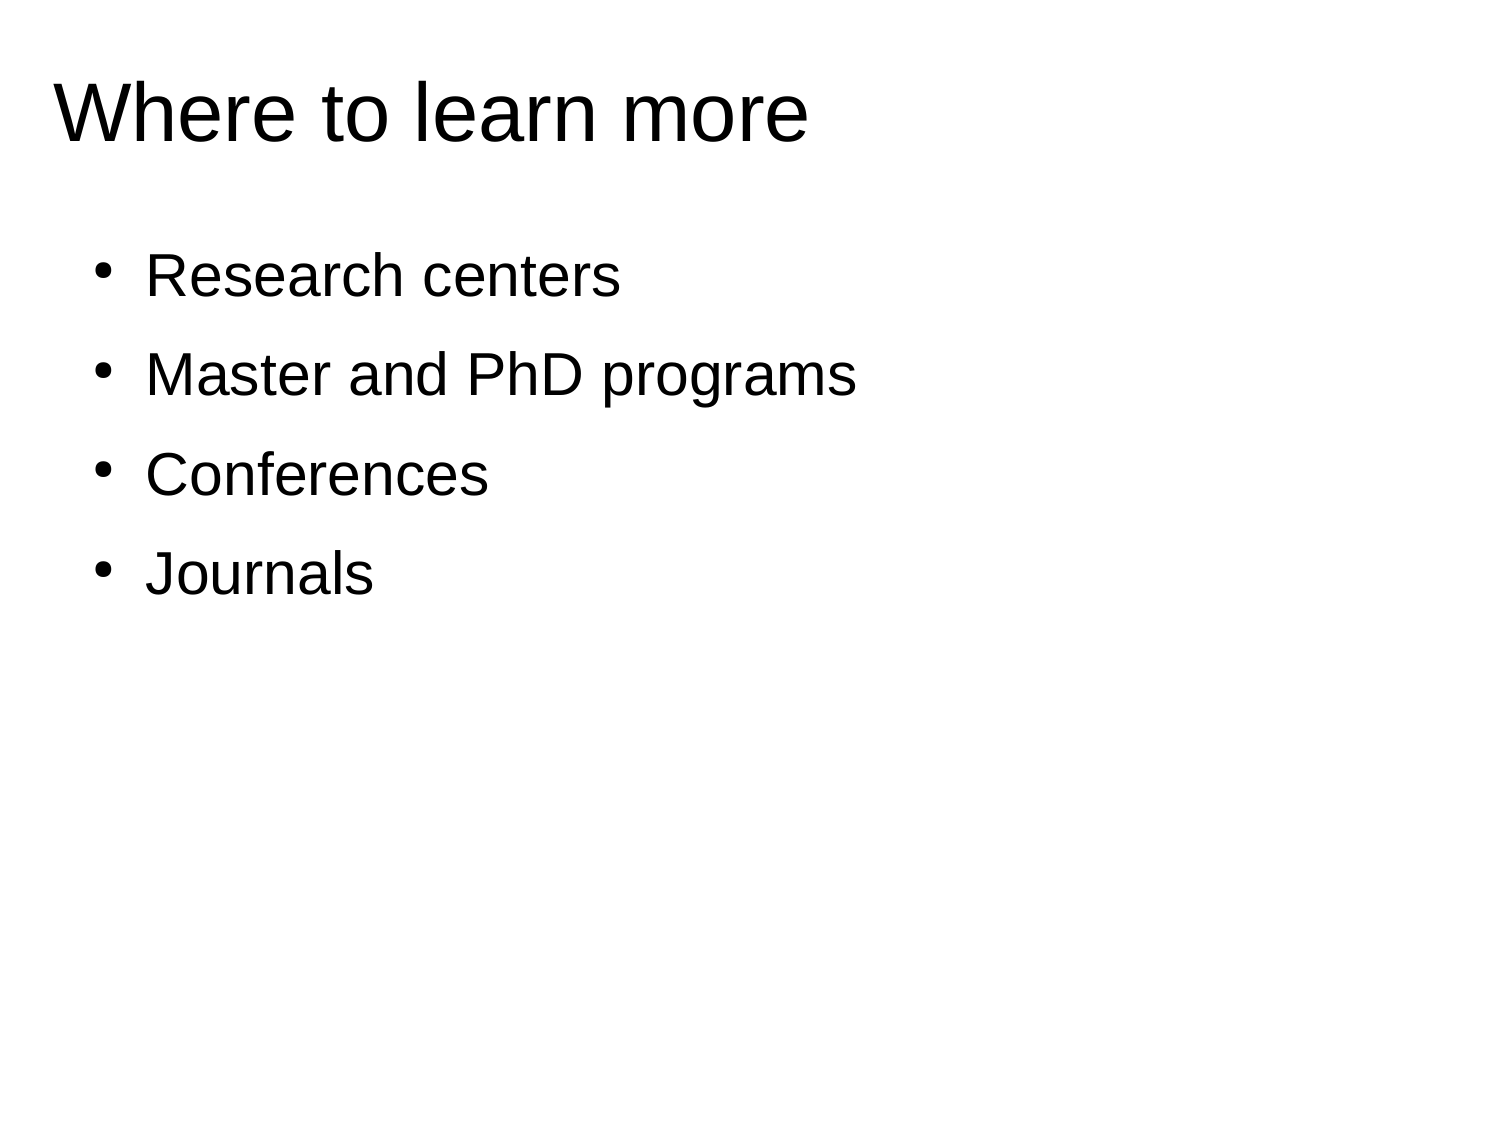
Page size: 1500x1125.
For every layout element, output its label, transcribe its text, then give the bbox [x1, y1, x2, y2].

list Research centers Master and PhD programs Conferences Journals [75, 231, 1425, 935]
title Where to learn more [53, 18, 1403, 207]
